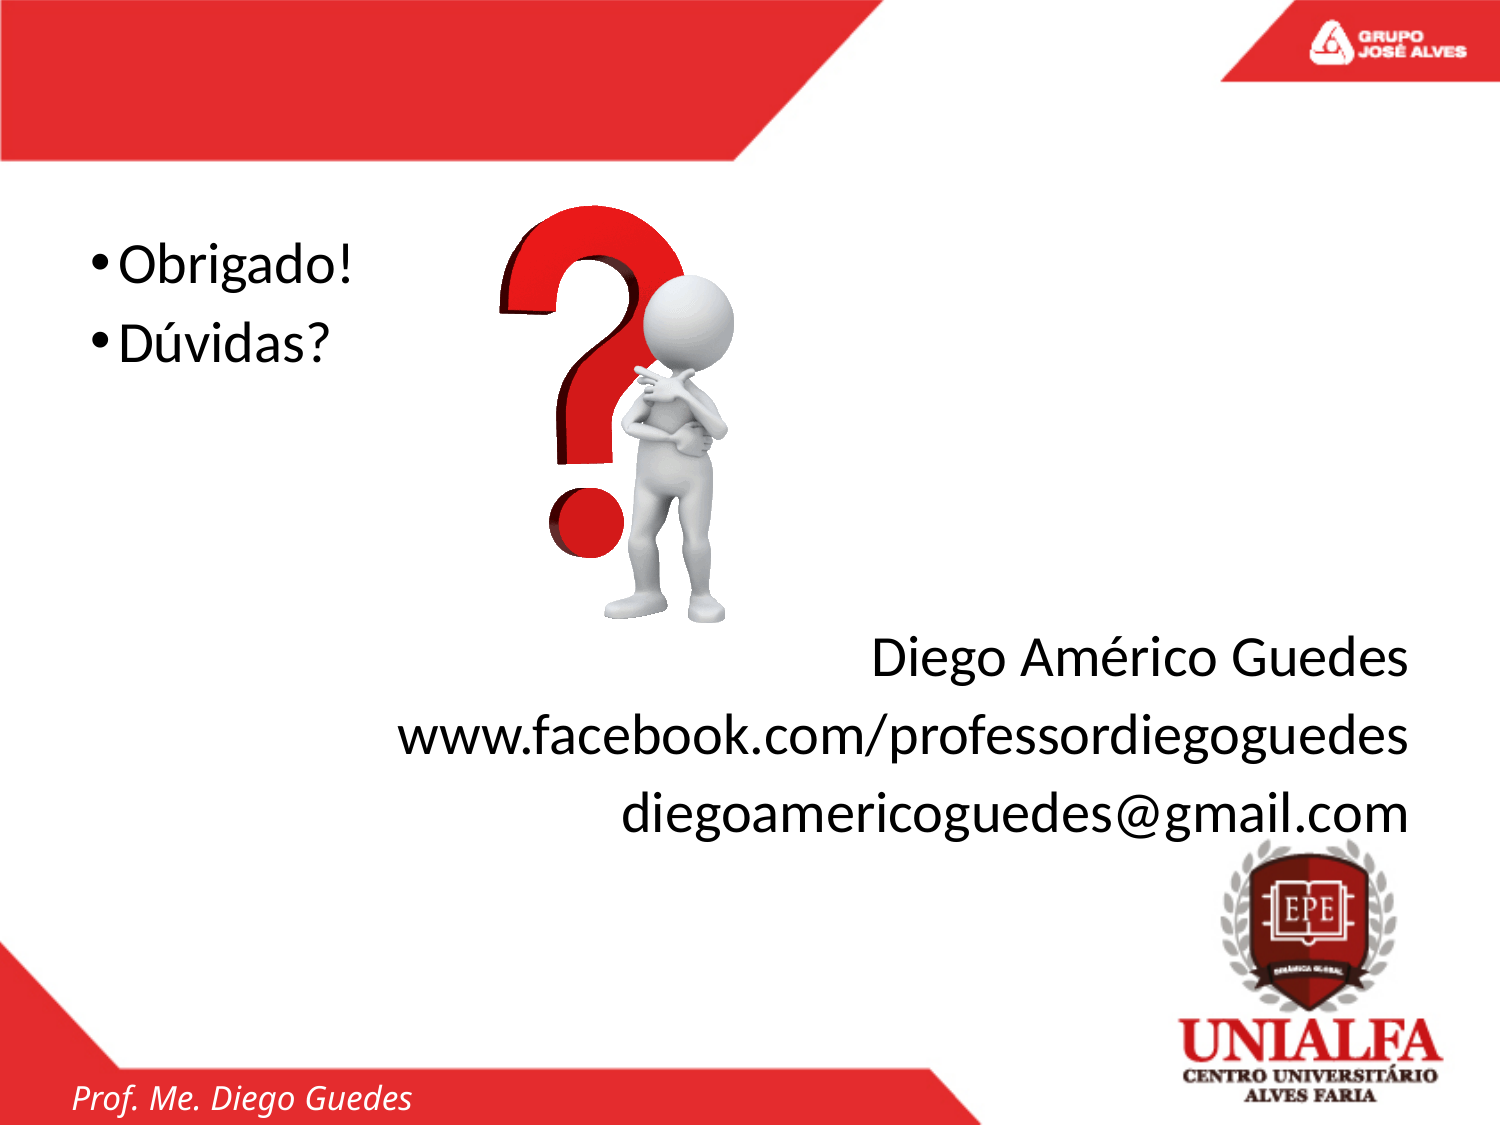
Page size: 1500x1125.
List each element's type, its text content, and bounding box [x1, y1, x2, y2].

list Obrigado! Dúvidas? Diego Américo Guedes www.facebook.com/professordiegoguedes diegoamericoguedes@gmail.com [75, 225, 1425, 933]
text_box Prof. Me. Diego Guedes [56, 1070, 711, 1125]
picture [0, 0, 1500, 1125]
